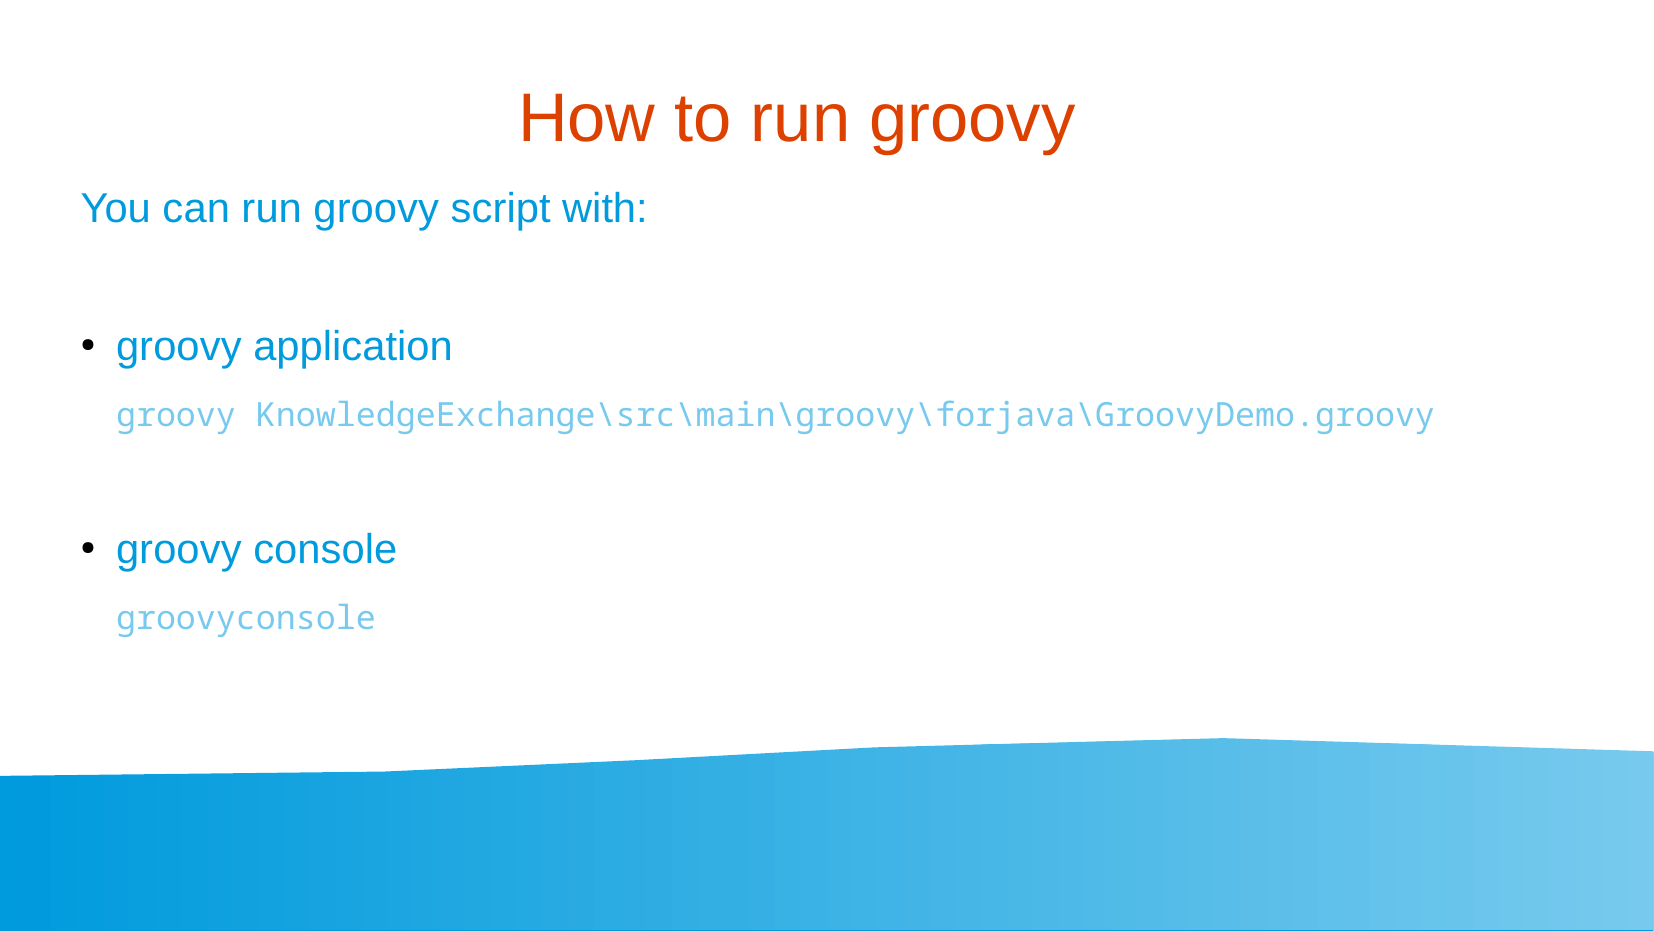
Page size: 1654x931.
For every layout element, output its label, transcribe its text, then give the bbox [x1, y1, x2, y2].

list You can run groovy script with: groovy application groovy KnowledgeExchange\src\main\groovy\forjava\GroovyDemo.groovy groovy console groovyconsole [80, 185, 1587, 717]
title How to run groovy [59, 29, 1536, 207]
